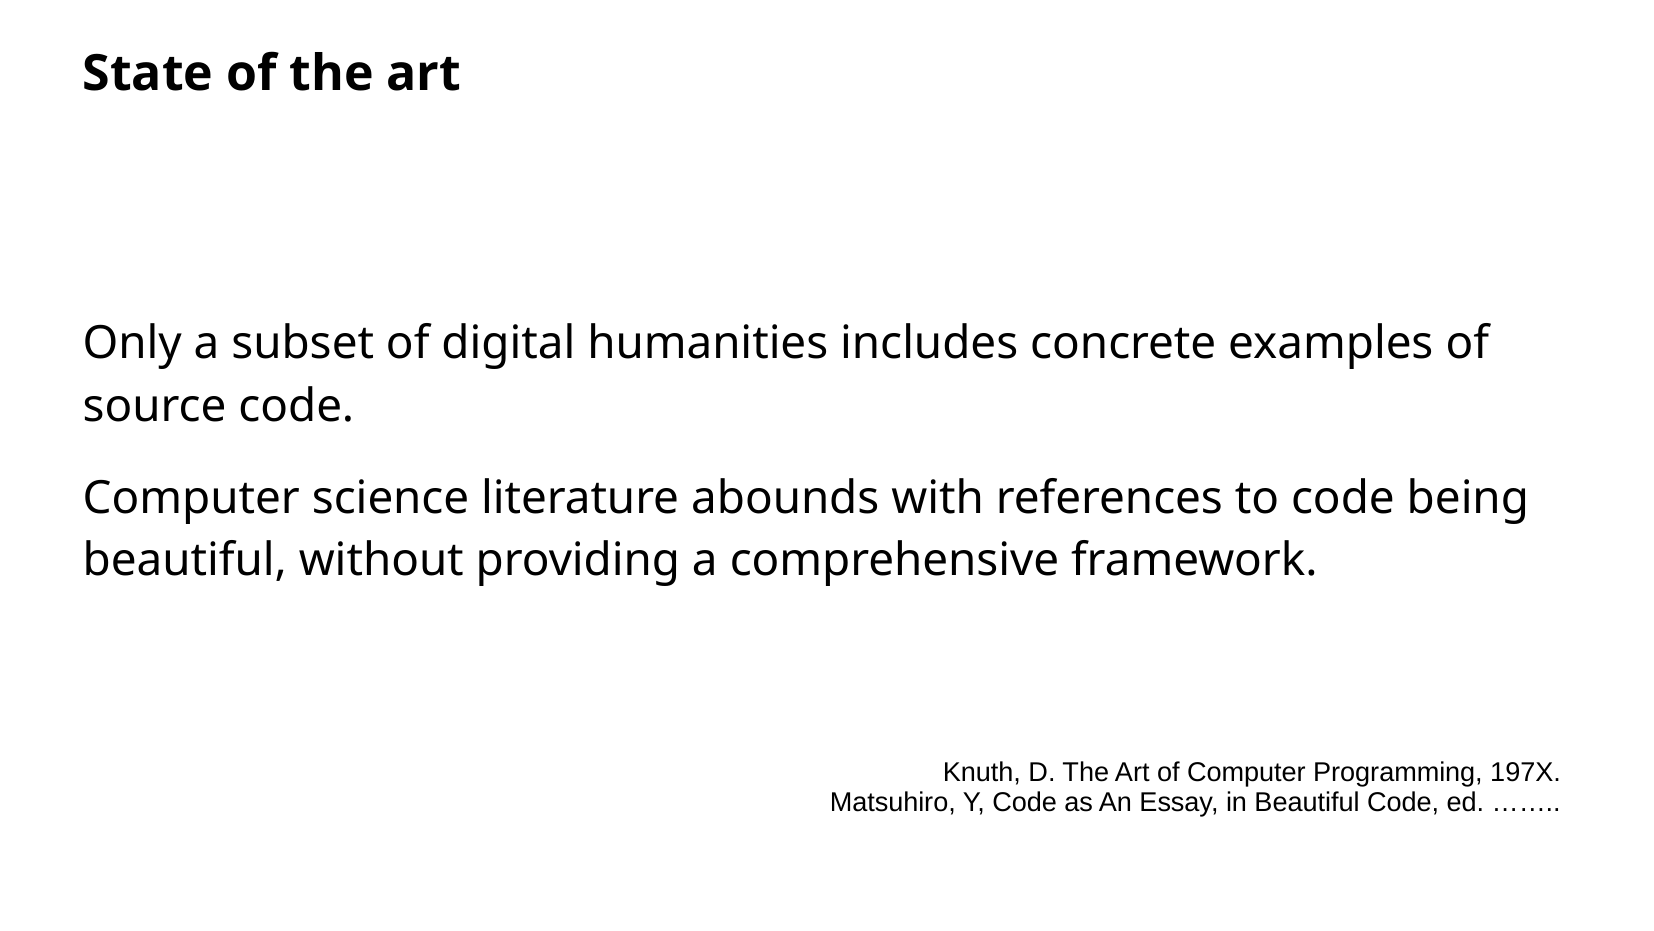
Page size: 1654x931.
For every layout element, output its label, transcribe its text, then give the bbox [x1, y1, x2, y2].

title State of the art [82, 37, 1571, 193]
text_box Knuth, D. The Art of Computer Programming, 197X. Matsuhiro, Y, Code as An Essay, in Beautiful Code, ed. …….. [75, 637, 1576, 826]
list Only a subset of digital humanities includes concrete examples of source code. Computer science literature abounds with references to code being beautiful, without providing a comprehensive framework. [82, 217, 1571, 601]
